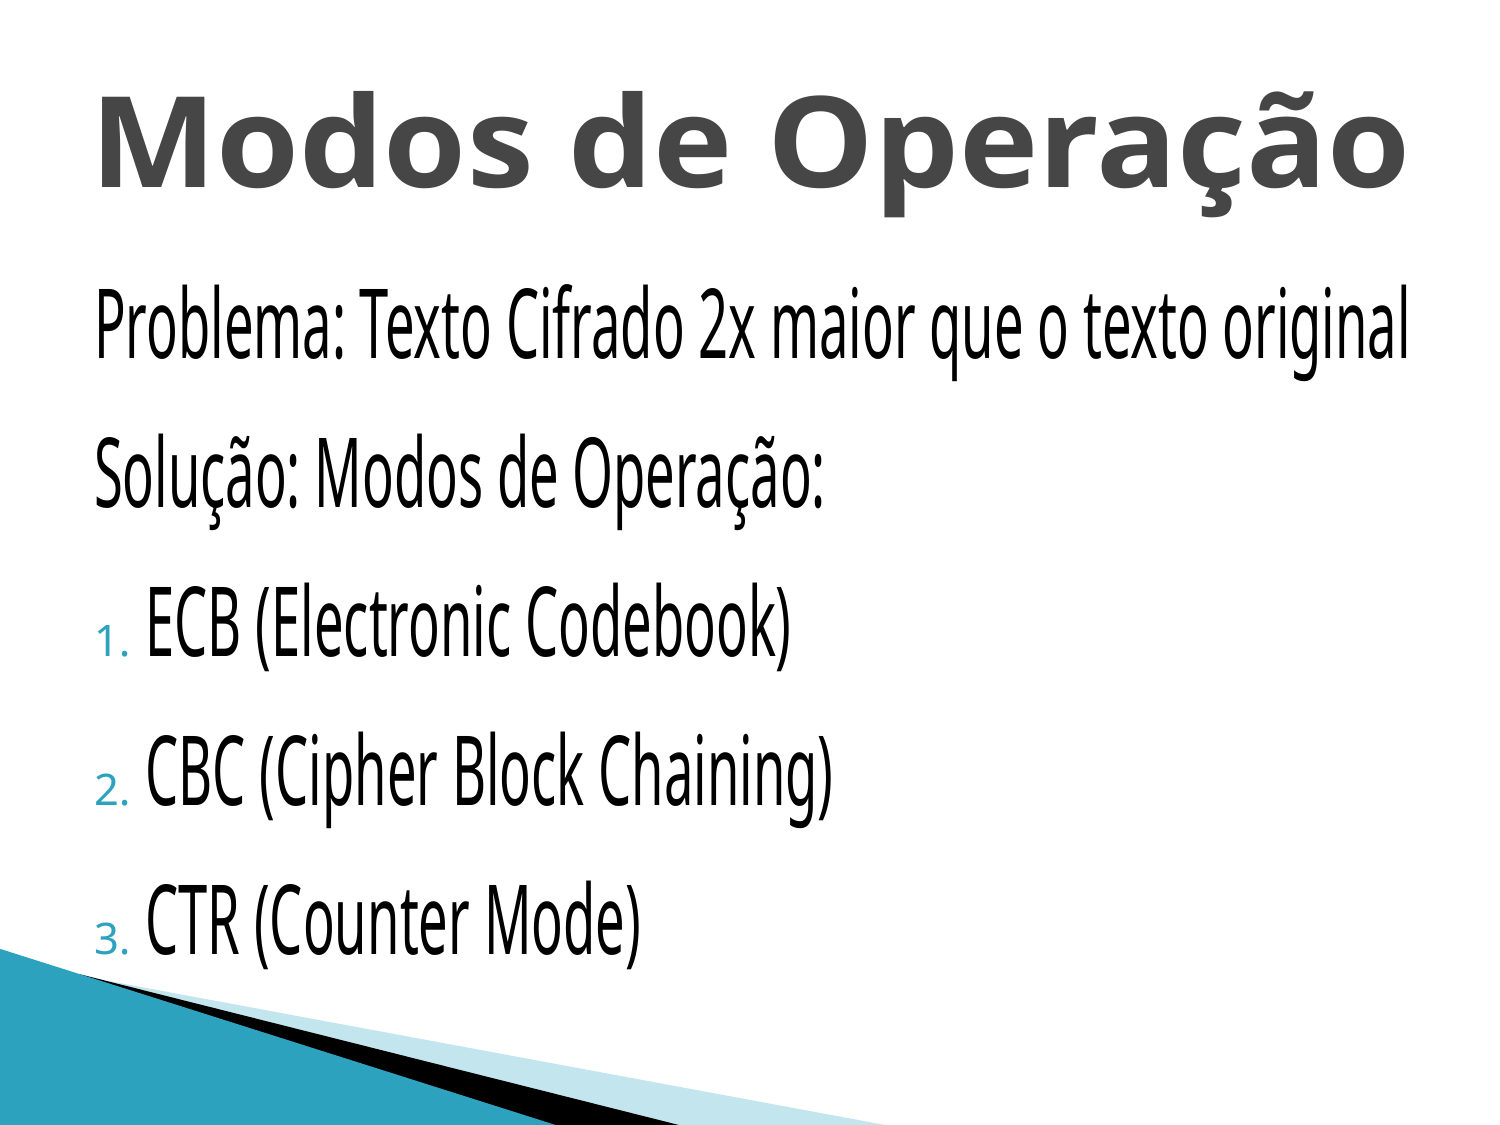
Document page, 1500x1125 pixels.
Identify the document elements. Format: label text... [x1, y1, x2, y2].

title Modos de Operação [75, 45, 1426, 233]
list Problema: Texto Cifrado 2x maior que o texto original Solução: Modos de Operação: ECB (Electronic Codebook) CBC (Cipher Block Chaining) CTR (Counter Mode) [79, 247, 1430, 990]
